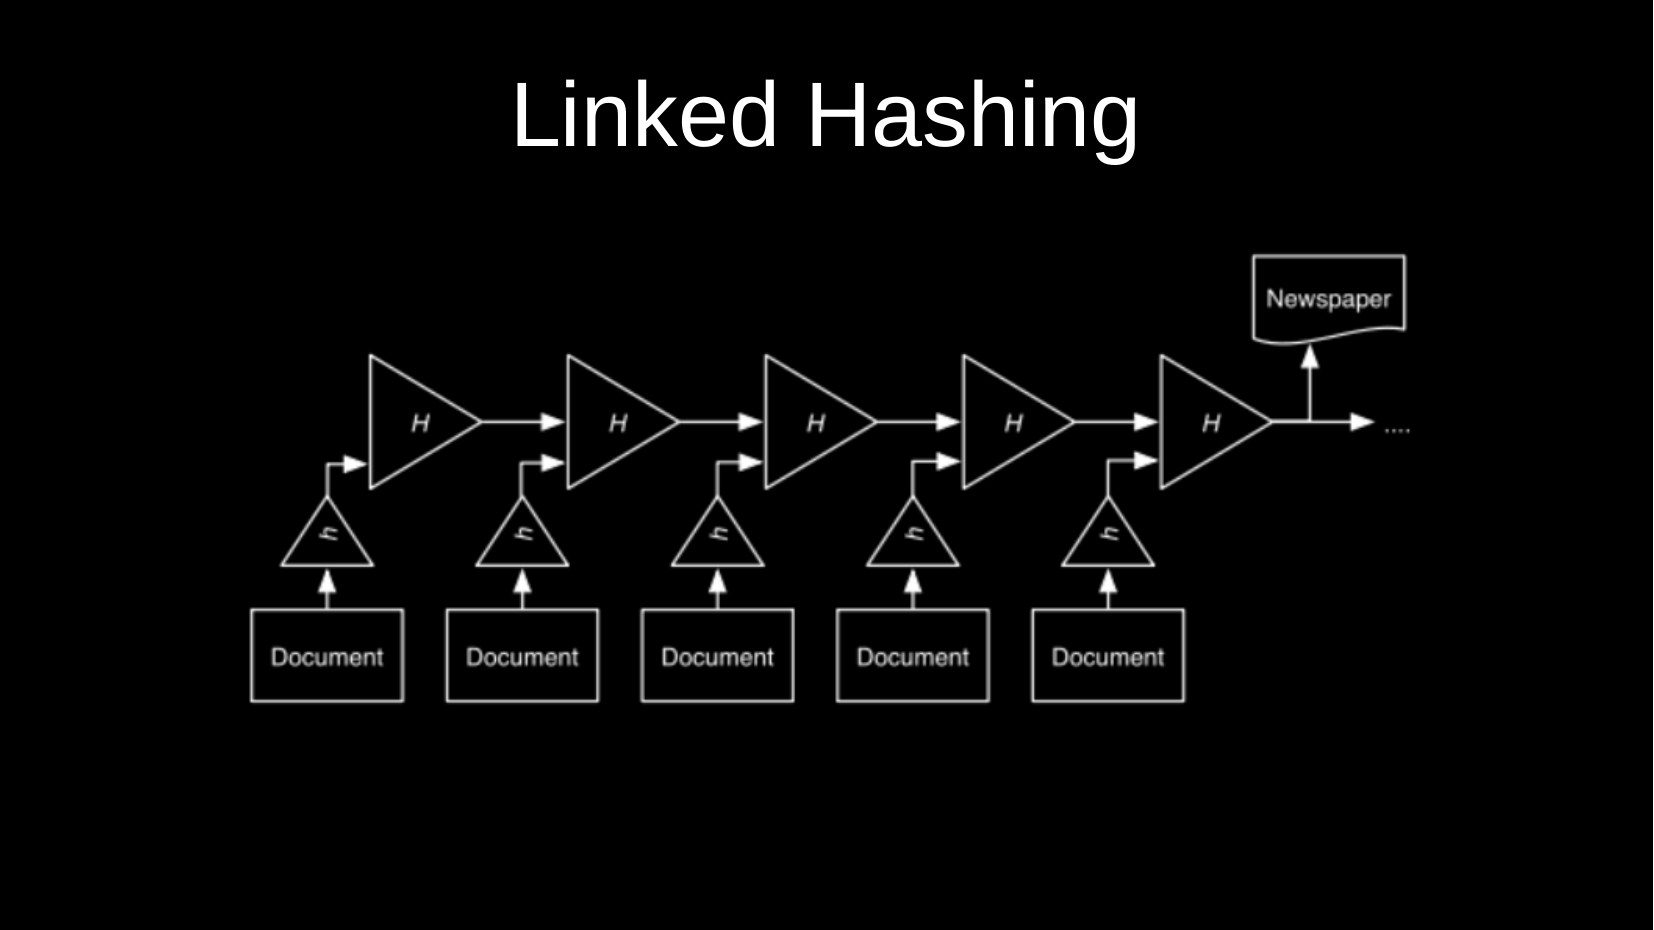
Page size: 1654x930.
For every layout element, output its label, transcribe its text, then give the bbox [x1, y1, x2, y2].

title Linked Hashing [82, 37, 1571, 193]
picture [237, 242, 1422, 714]
